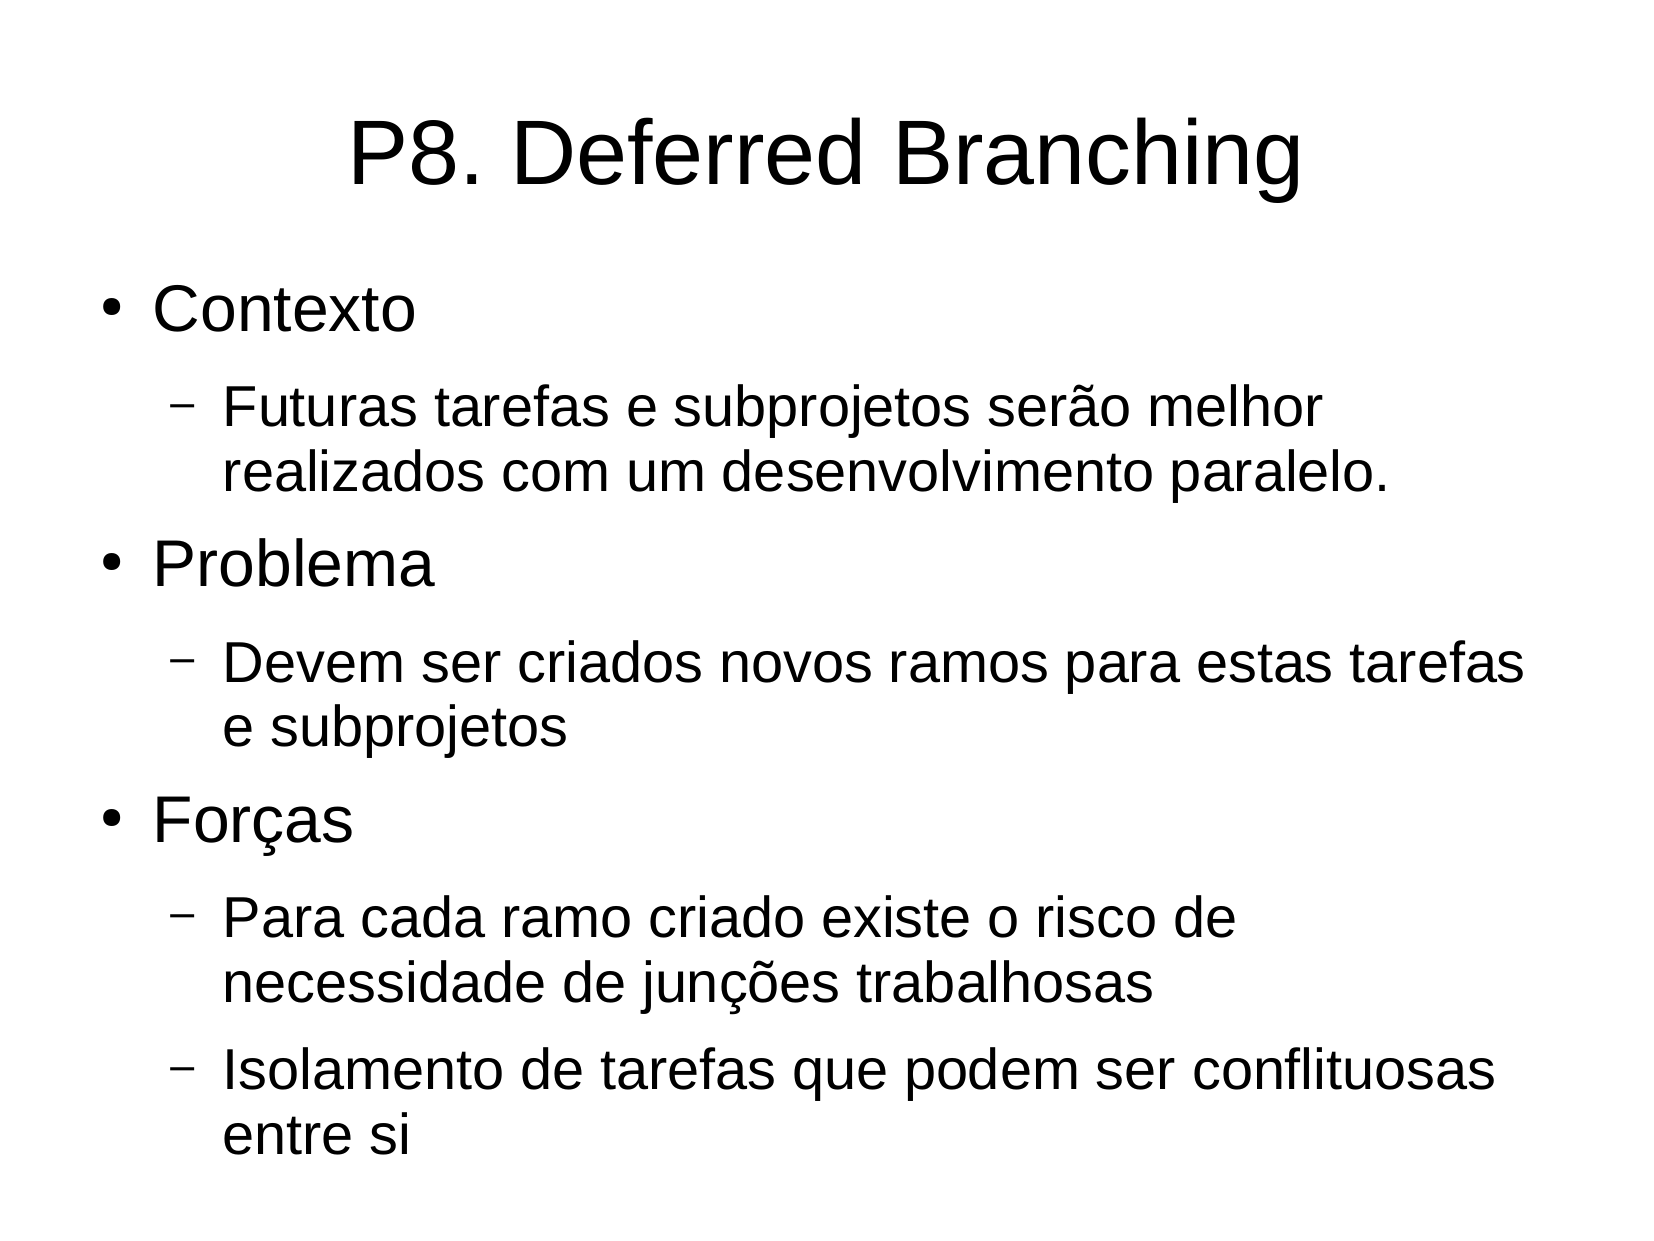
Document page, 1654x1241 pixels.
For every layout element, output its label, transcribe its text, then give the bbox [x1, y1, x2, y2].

title P8. Deferred Branching [82, 49, 1571, 257]
list Contexto Futuras tarefas e subprojetos serão melhor realizados com um desenvolvimento paralelo. Problema Devem ser criados novos ramos para estas tarefas e subprojetos Forças Para cada ramo criado existe o risco de necessidade de junções trabalhosas Isolamento de tarefas que podem ser conflituosas entre si [82, 271, 1571, 1170]
